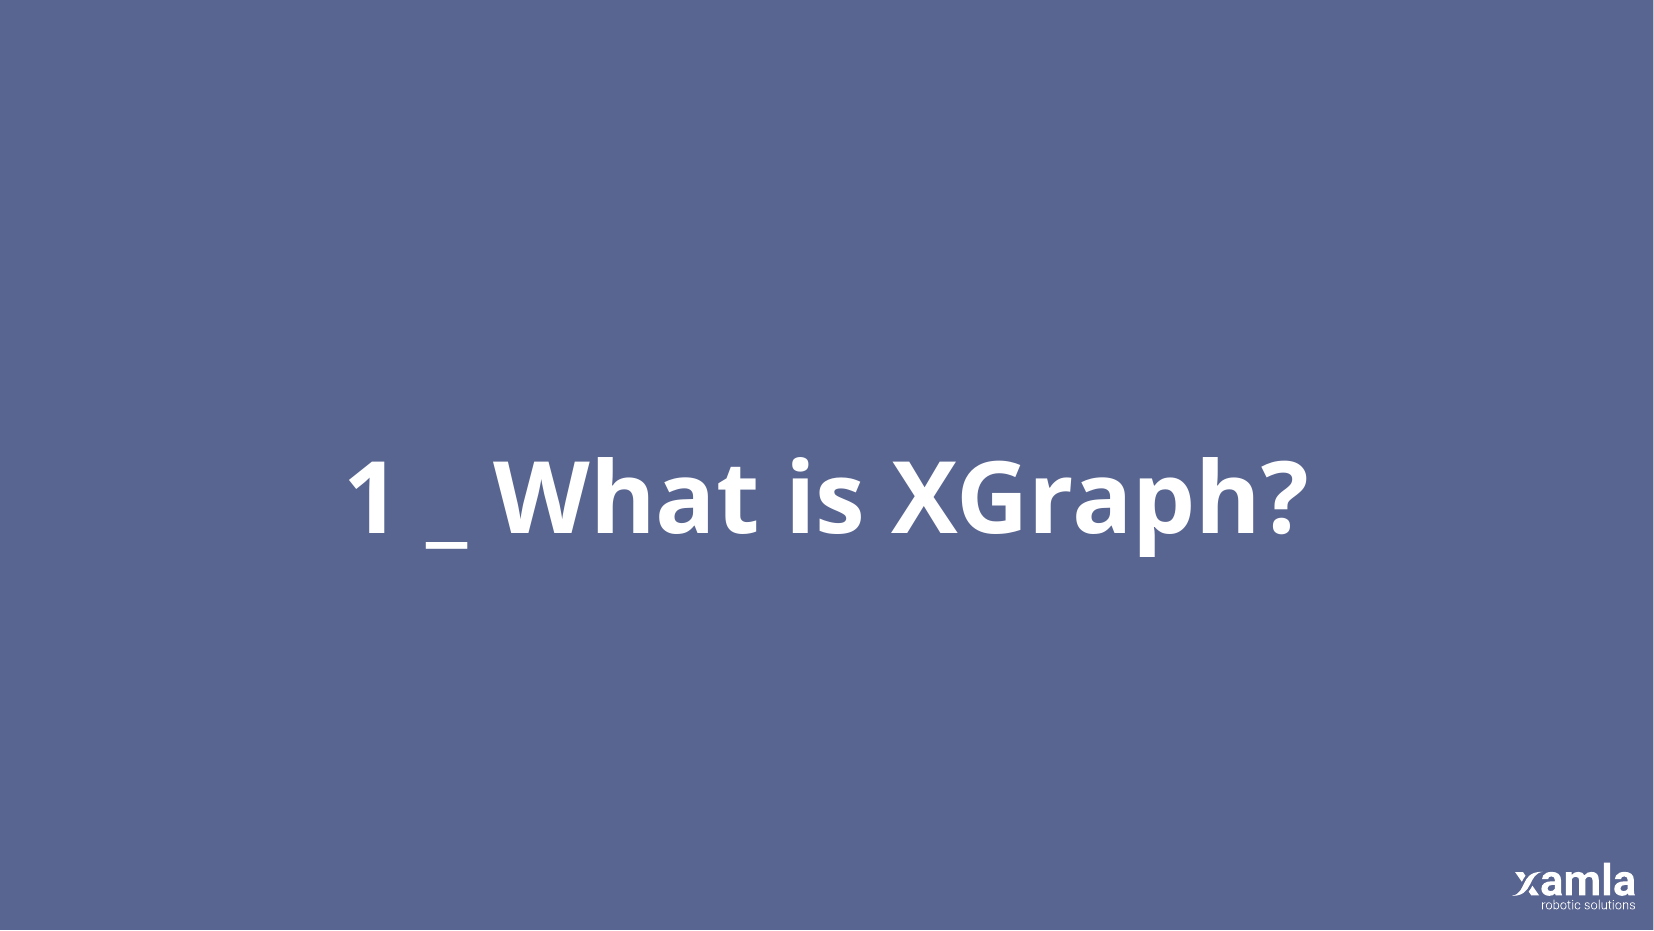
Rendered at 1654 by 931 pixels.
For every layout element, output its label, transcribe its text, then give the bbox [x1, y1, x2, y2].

text_box 1 _ What is XGraph? [0, 419, 1654, 573]
picture [1511, 862, 1636, 910]
